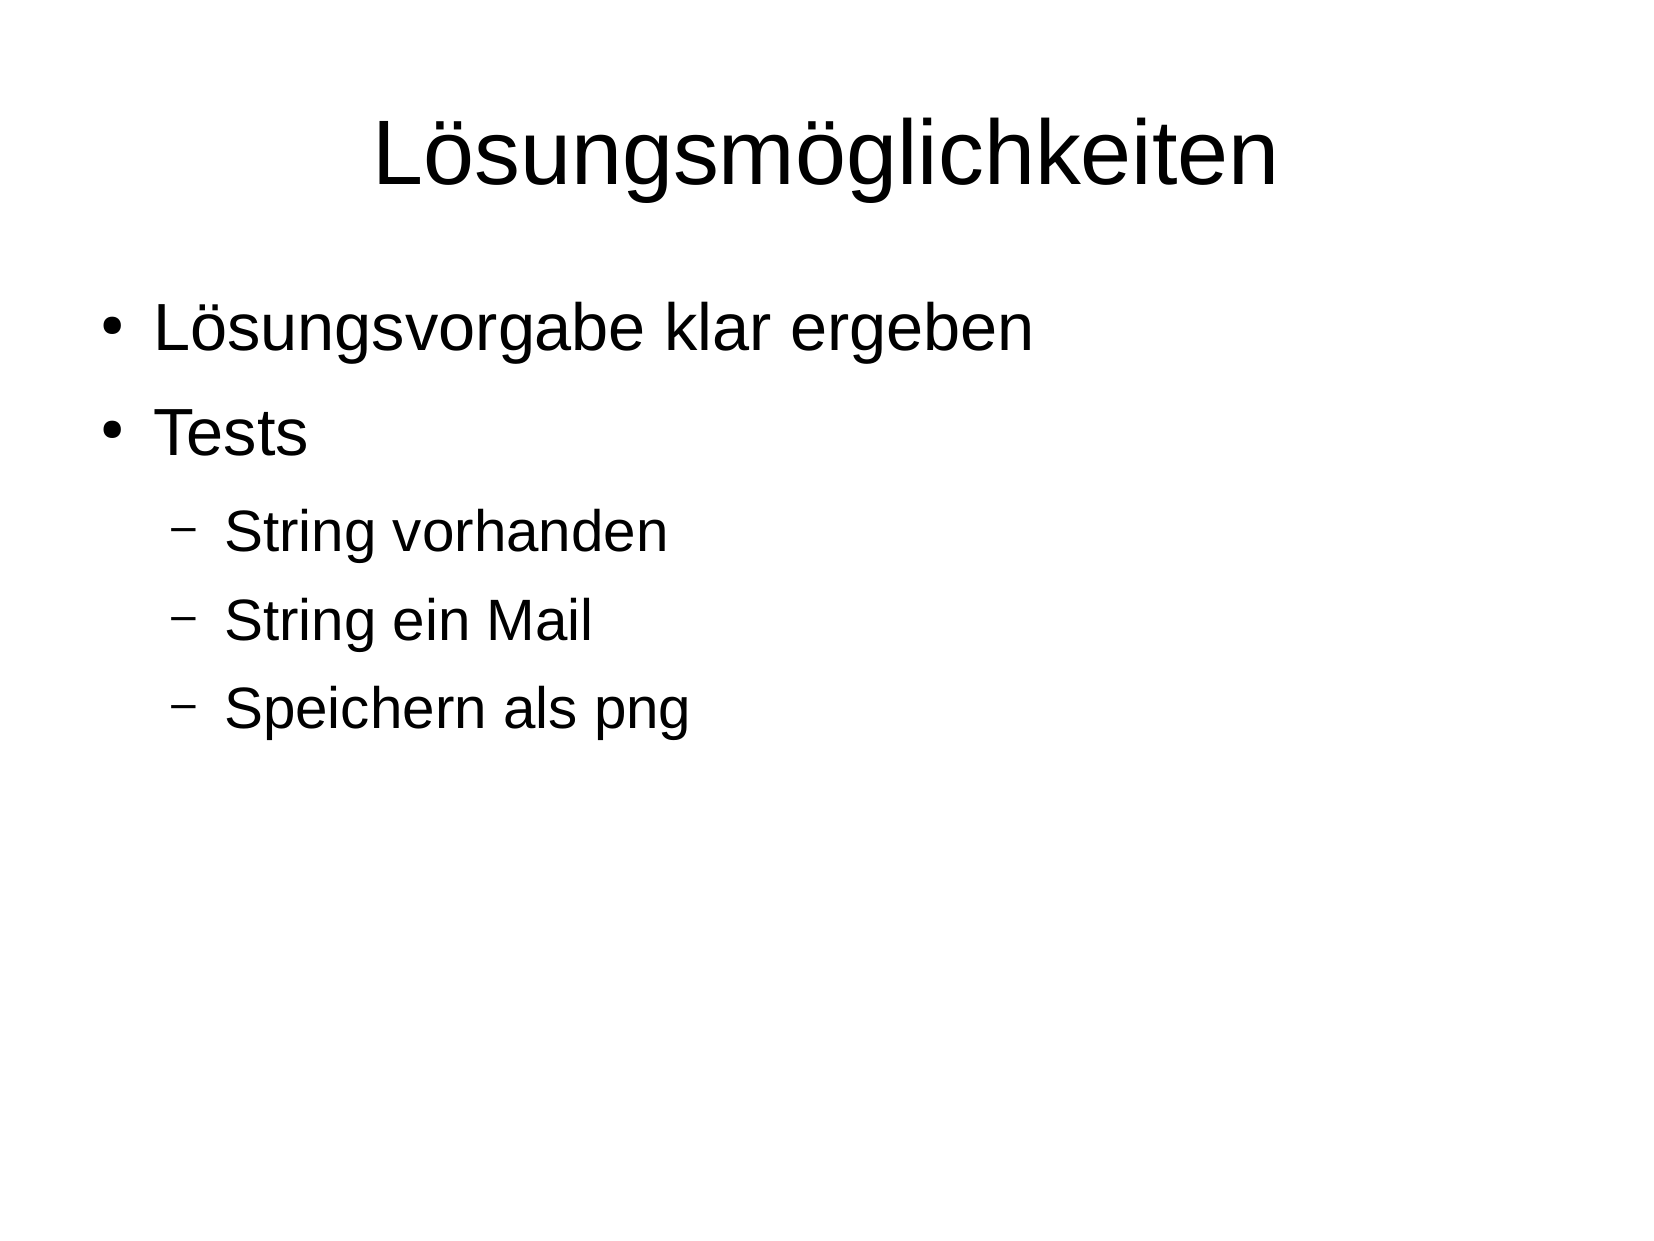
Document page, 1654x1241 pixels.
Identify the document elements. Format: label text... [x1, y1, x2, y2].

title Lösungsmöglichkeiten [82, 49, 1571, 257]
list Lösungsvorgabe klar ergeben Tests String vorhanden String ein Mail Speichern als png [82, 290, 1571, 1010]
